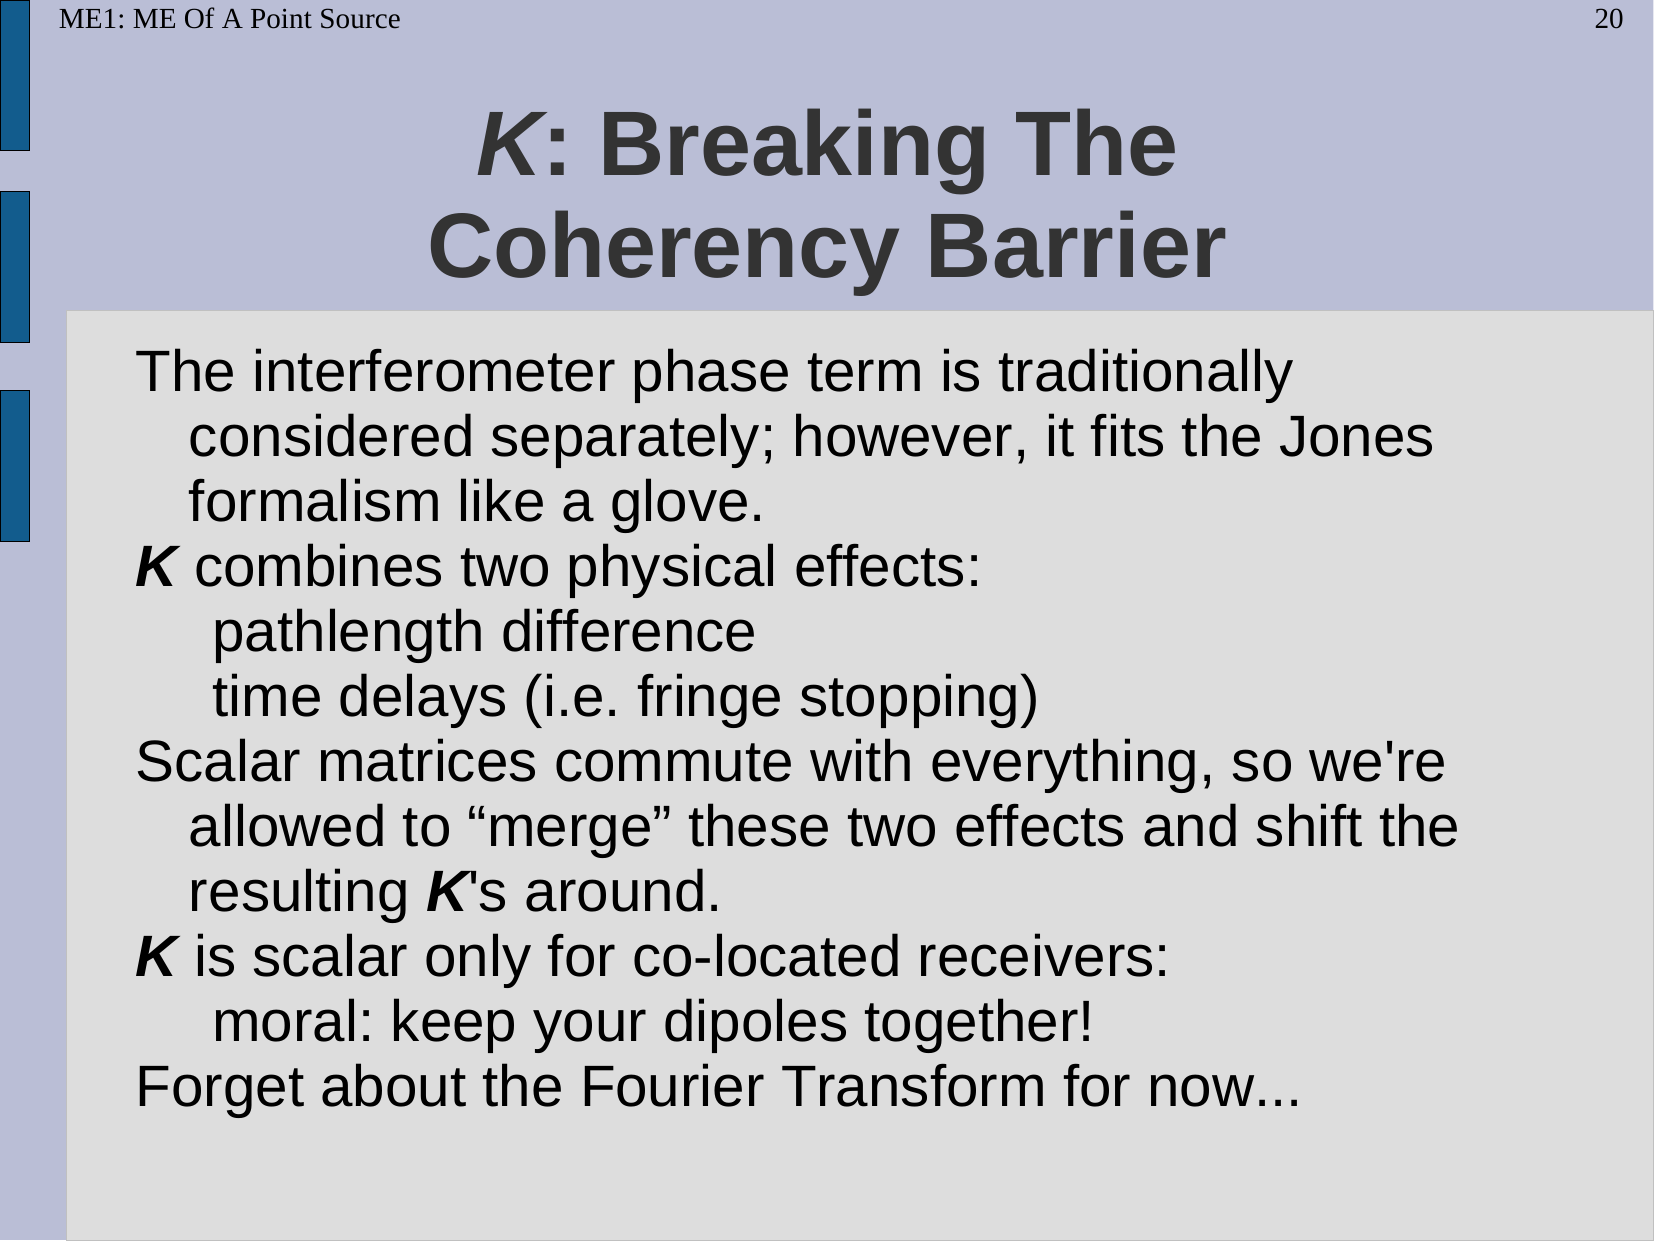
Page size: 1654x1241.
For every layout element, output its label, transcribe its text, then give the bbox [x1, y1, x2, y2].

list The interferometer phase term is traditionally considered separately; however, it fits the Jones formalism like a glove. K combines two physical effects: pathlength difference time delays (i.e. fringe stopping) Scalar matrices commute with everything, so we're allowed to “merge” these two effects and shift the resulting K's around. K is scalar only for co-located receivers: moral: keep your dipoles together! Forget about the Fourier Transform for now... [118, 338, 1595, 1152]
title K: Breaking The Coherency Barrier [121, 87, 1534, 302]
